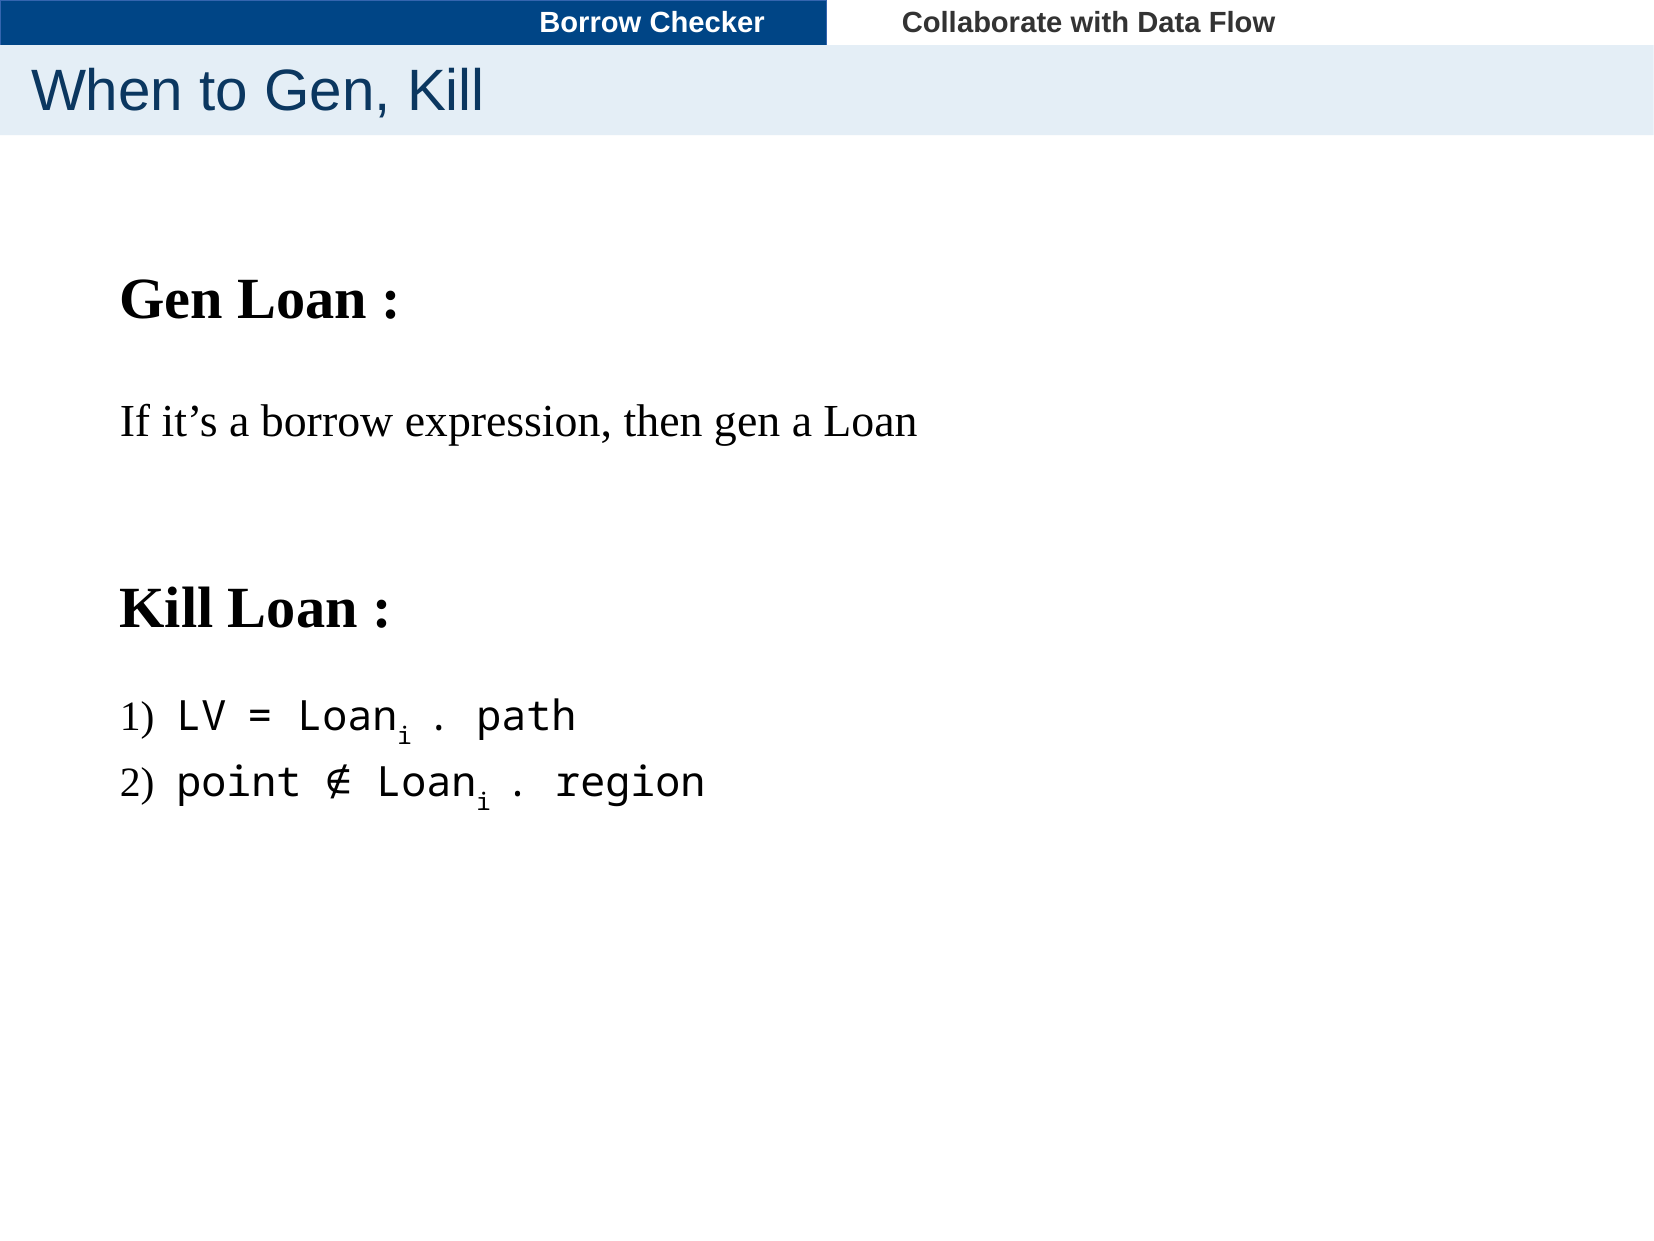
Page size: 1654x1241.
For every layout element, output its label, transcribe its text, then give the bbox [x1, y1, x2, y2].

title Collaborate with Data Flow [826, 0, 1654, 45]
title Borrow Checker [0, 0, 766, 45]
text_box When to Gen, Kill [0, 45, 1654, 136]
text_box Gen Loan : If it’s a borrow expression, then gen a Loan Kill Loan : LV = Loani . path point ∉ Loani . region [105, 258, 1486, 822]
